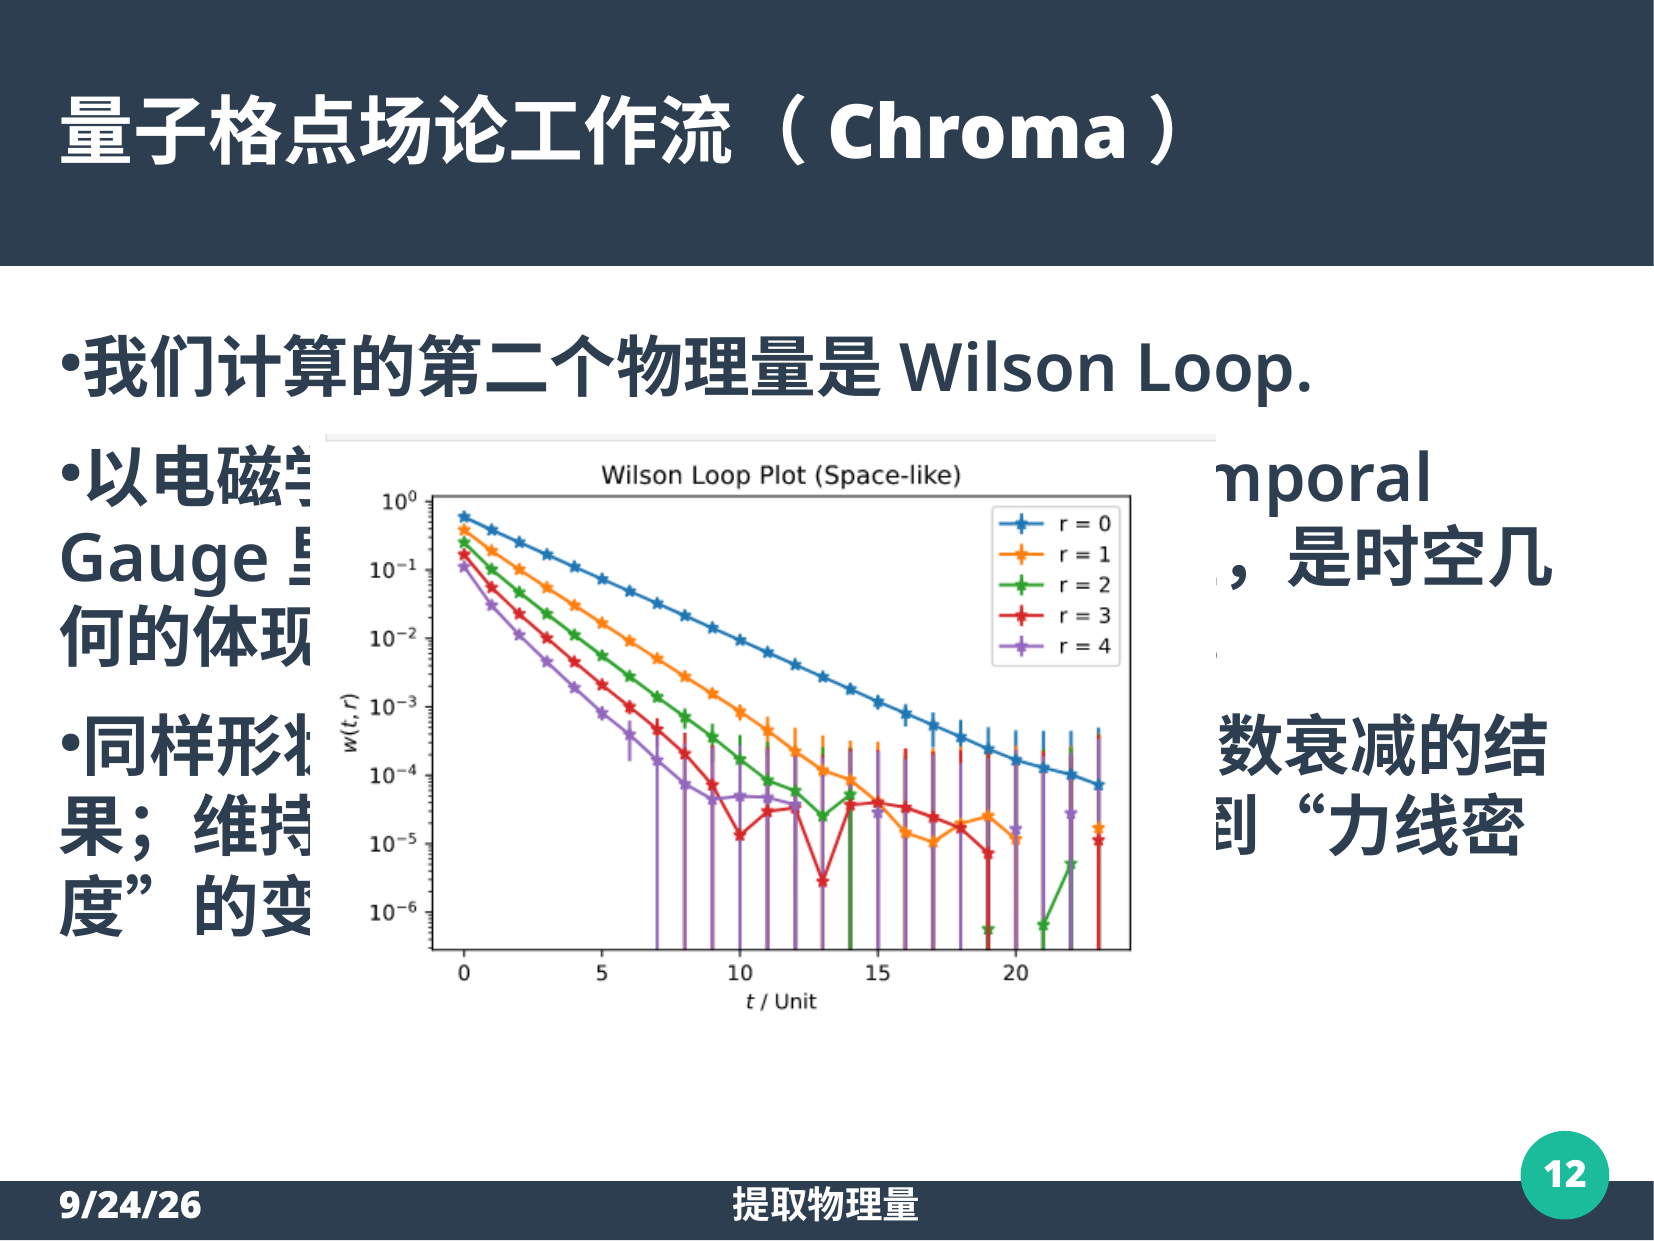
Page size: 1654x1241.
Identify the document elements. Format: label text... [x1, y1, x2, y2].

text_box 提取物理量 [561, 1181, 1093, 1241]
picture [310, 435, 1216, 1032]
list 我们计算的第二个物理量是Wilson Loop. 以电磁学为例，Wilson Loop如同Temporal Gauge里的“磁通量”所产生的相位差，是时空几何的体现，是可观测量，是规范不变的。 同样形状的回路在时间上平移，得到指数衰减的结果；维持时间不变，在空间上平移，得到“力线密度”的变化规律。 [59, 324, 1595, 1152]
text_box [1505, 1116, 1625, 1235]
title 量子格点场论工作流（Chroma） [59, 49, 1595, 207]
text_box [59, 1181, 532, 1241]
